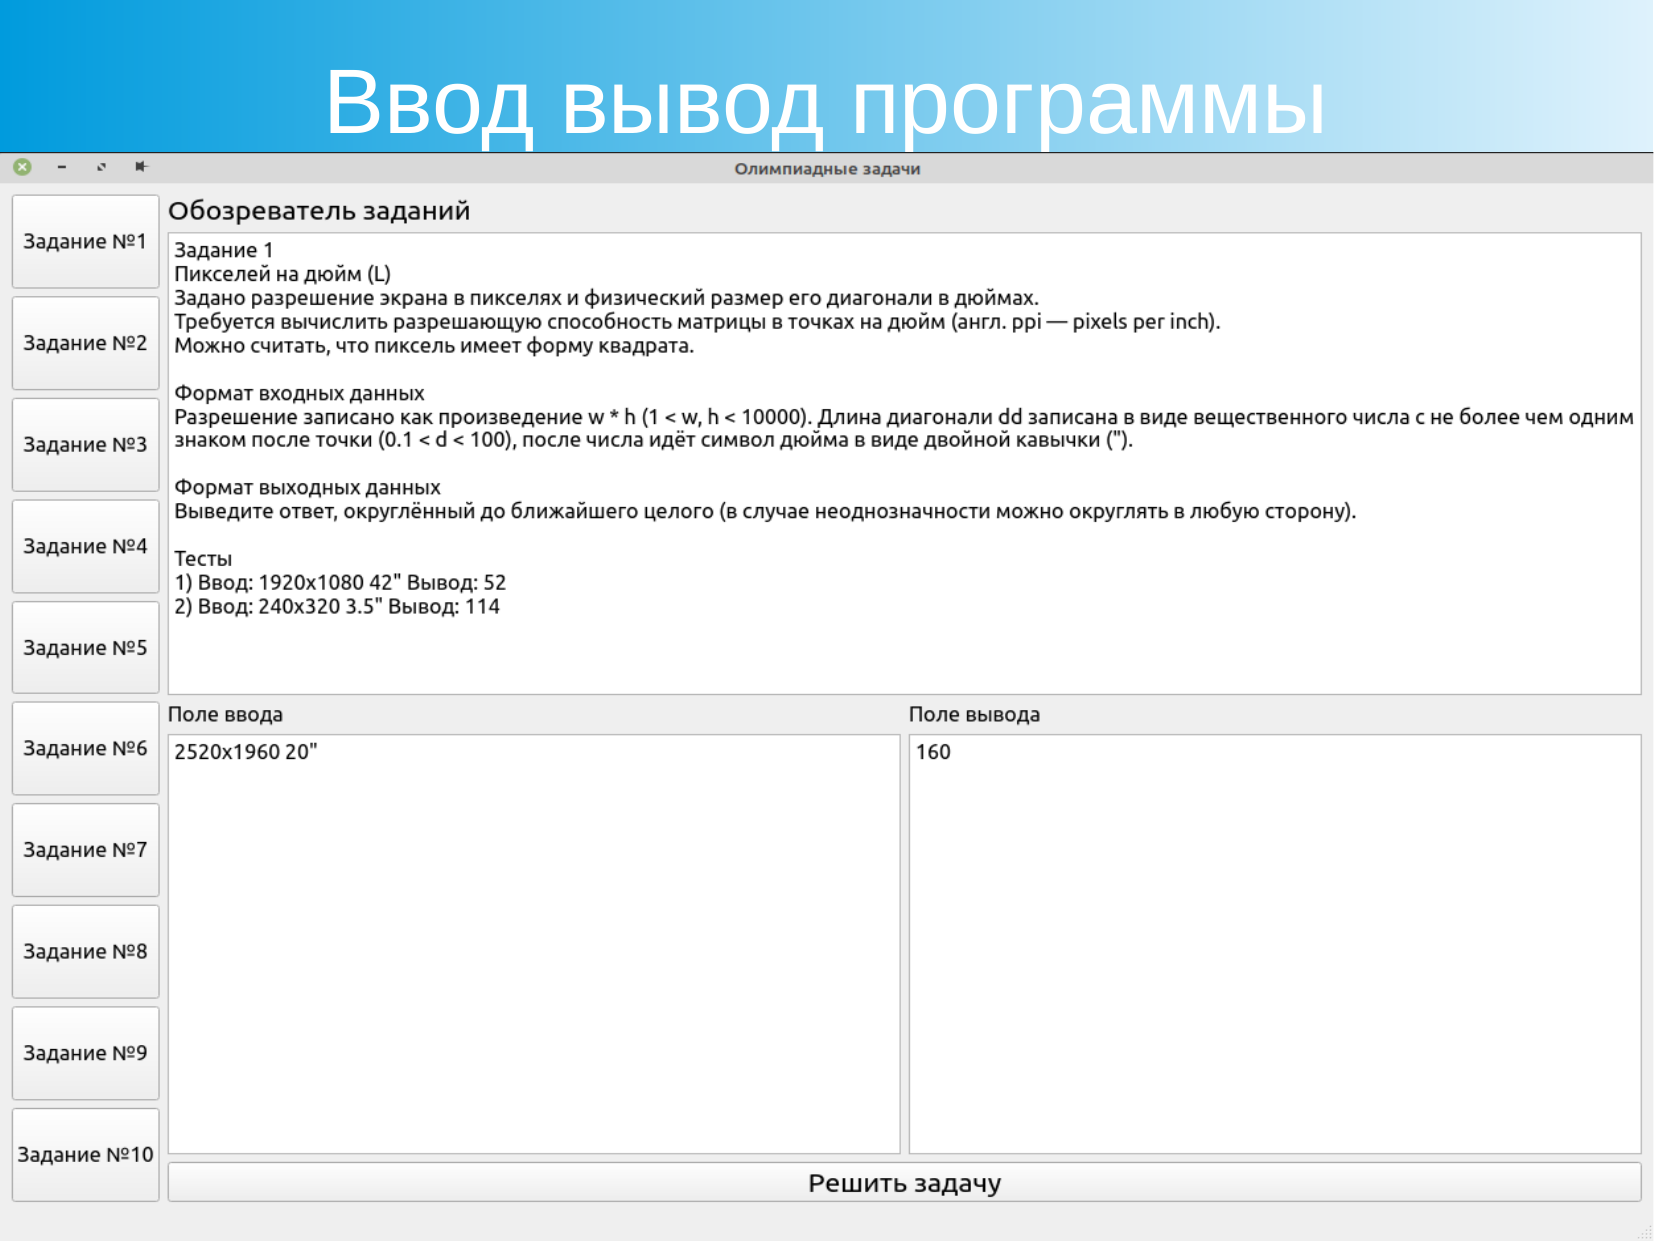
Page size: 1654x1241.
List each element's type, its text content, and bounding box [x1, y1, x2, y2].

title Ввод вывод программы [82, 49, 1571, 152]
picture [0, 152, 1654, 1241]
